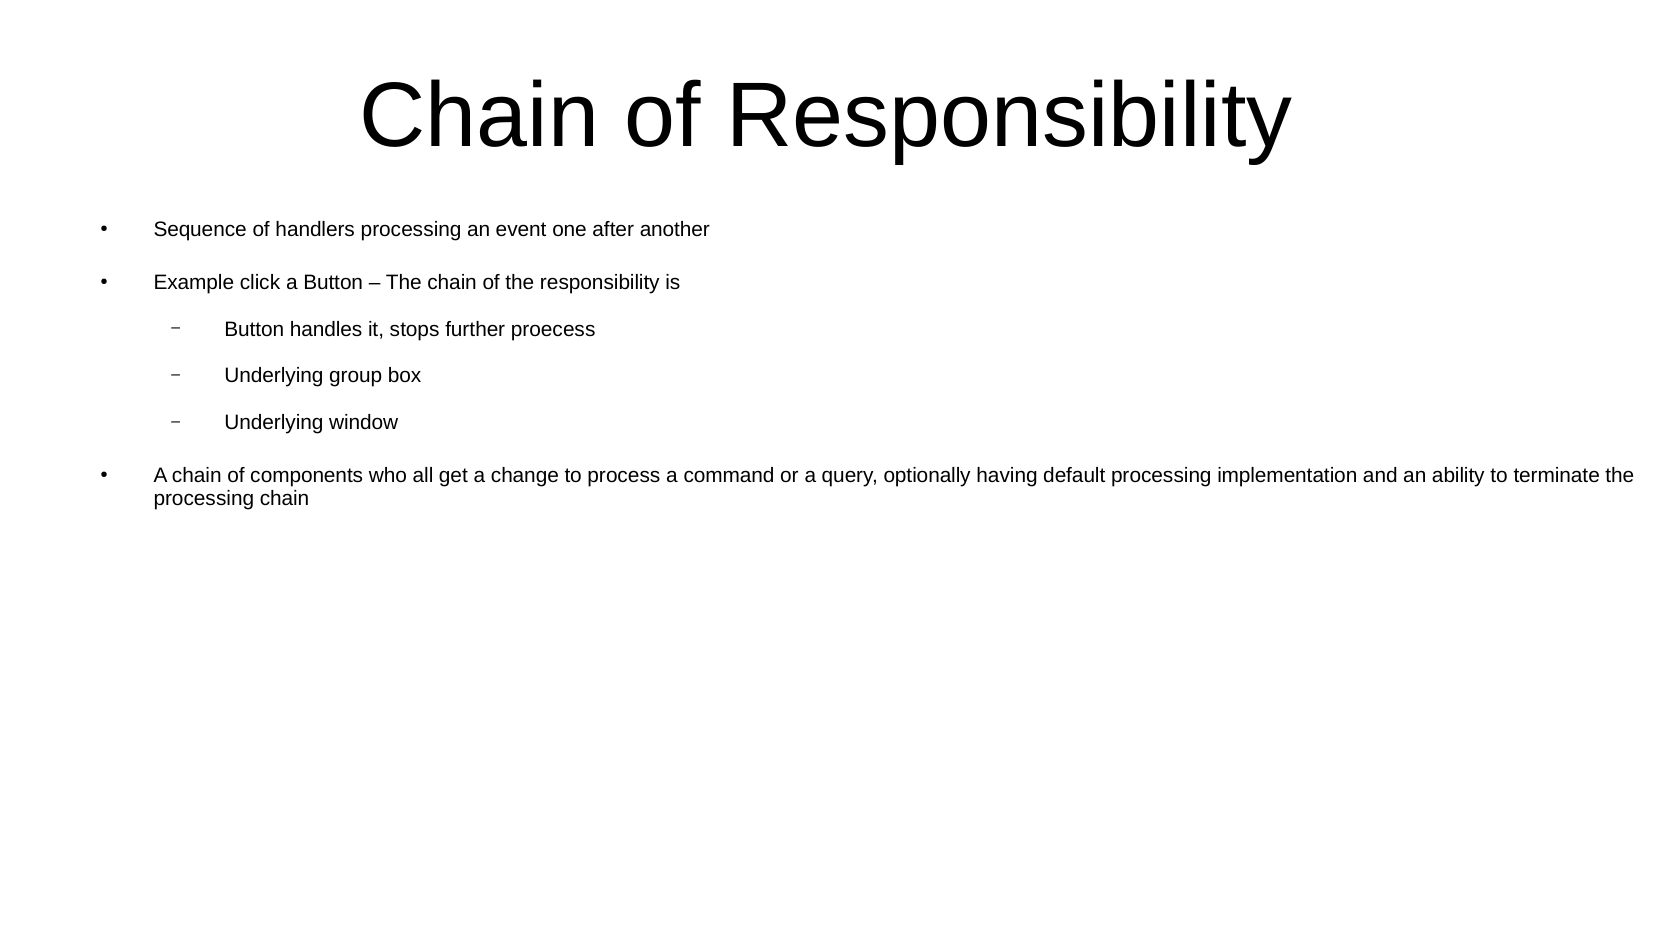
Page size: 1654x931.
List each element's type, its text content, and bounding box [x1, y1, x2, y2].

title Chain of Responsibility [82, 37, 1571, 193]
list Sequence of handlers processing an event one after another Example click a Button – The chain of the responsibility is Button handles it, stops further proecess Underlying group box Underlying window A chain of components who all get a change to process a command or a query, optionally having default processing implementation and an ability to terminate the processing chain [82, 217, 1636, 916]
